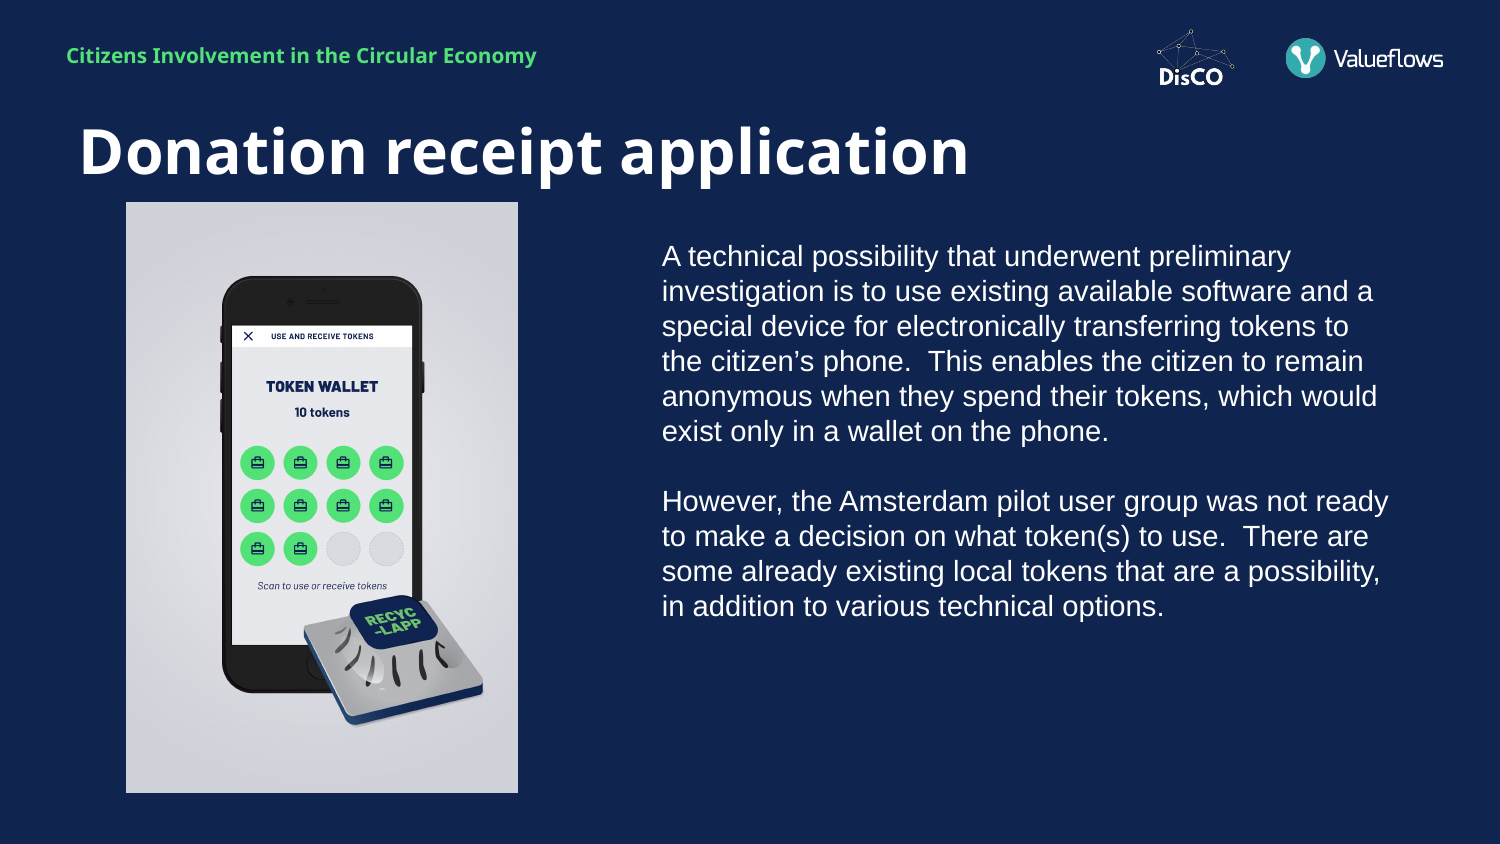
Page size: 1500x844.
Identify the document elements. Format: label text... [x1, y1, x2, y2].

list A technical possibility that underwent preliminary investigation is to use existing available software and a special device for electronically transferring tokens to the citizen’s phone. This enables the citizen to remain anonymous when they spend their tokens, which would exist only in a wallet on the phone. However, the Amsterdam pilot user group was not ready to make a decision on what token(s) to use. There are some already existing local tokens that are a possibility, in addition to various technical options. [646, 222, 1413, 794]
picture [126, 202, 518, 793]
title Donation receipt application [63, 89, 1437, 203]
picture [1280, 32, 1449, 83]
picture [1156, 29, 1235, 86]
